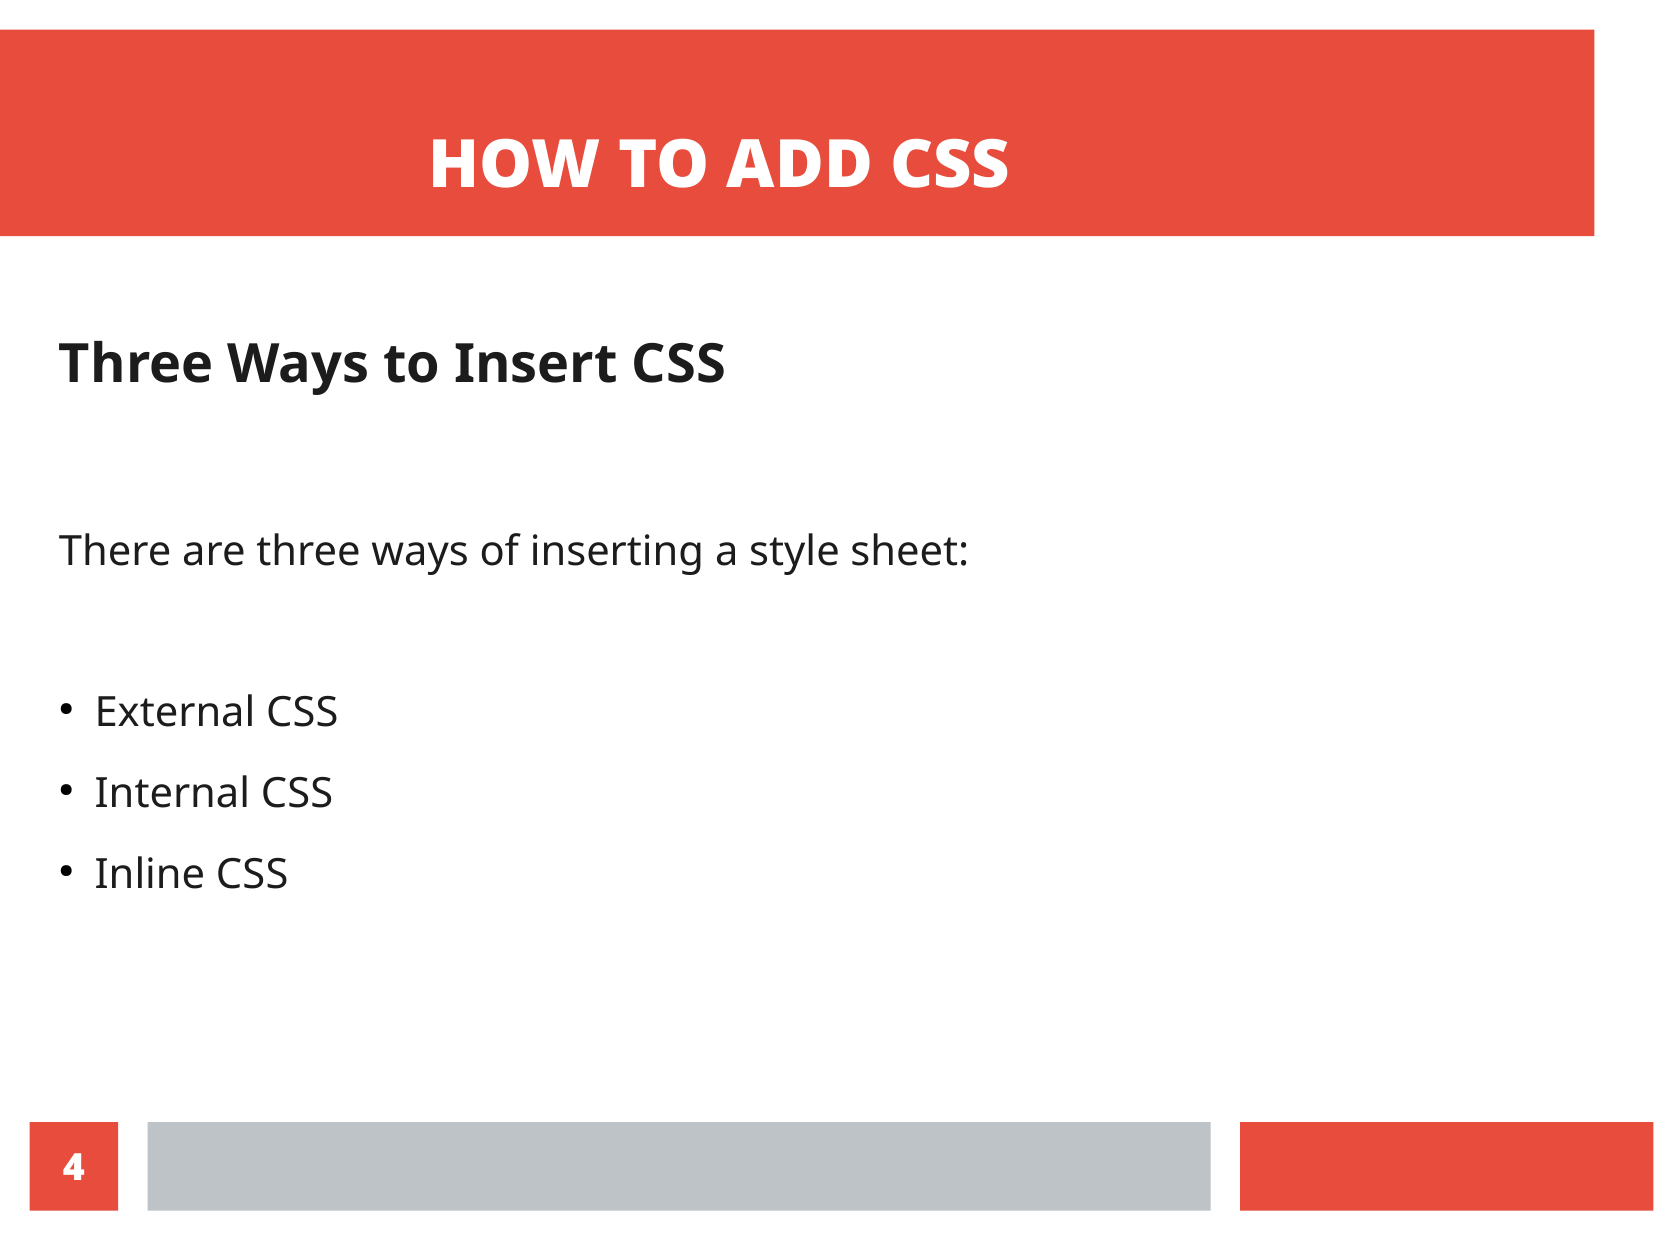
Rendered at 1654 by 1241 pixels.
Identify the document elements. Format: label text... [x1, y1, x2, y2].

title HOW TO ADD CSS [59, 59, 1595, 207]
list Three Ways to Insert CSS There are three ways of inserting a style sheet: External CSS Internal CSS Inline CSS [59, 324, 1565, 1093]
